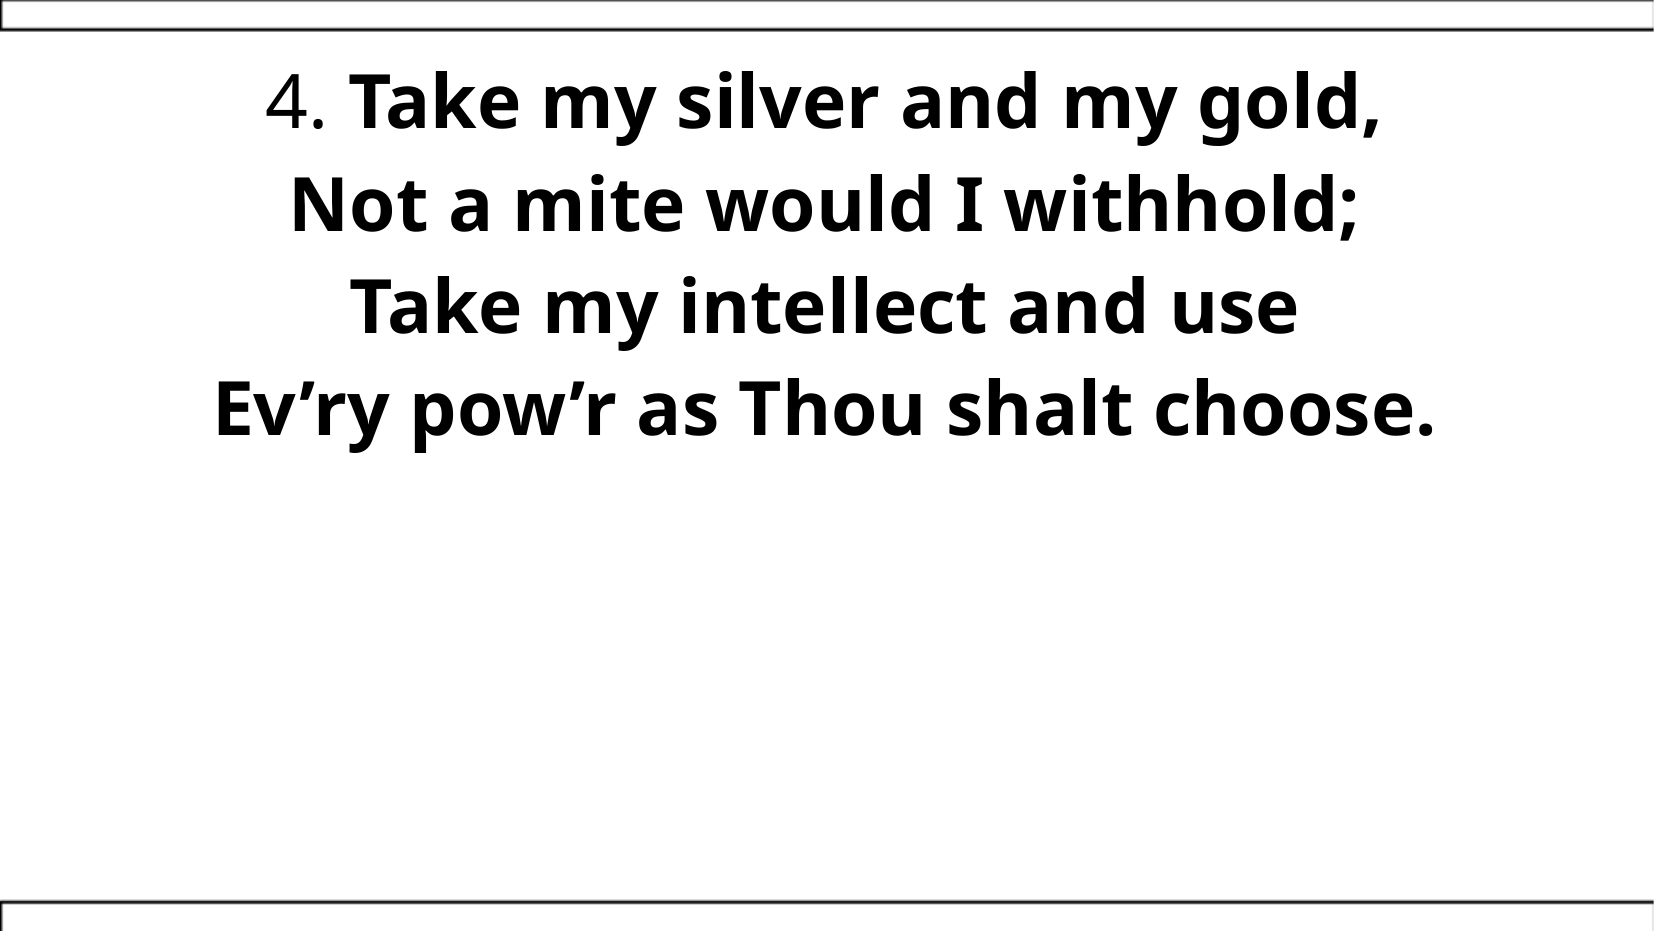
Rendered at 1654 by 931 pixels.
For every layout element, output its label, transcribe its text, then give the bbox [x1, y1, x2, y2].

text_box 4. Take my silver and my gold, Not a mite would I withhold; Take my intellect and use Ev’ry pow’r as Thou shalt choose. [120, 41, 1531, 481]
picture [0, 0, 1654, 931]
